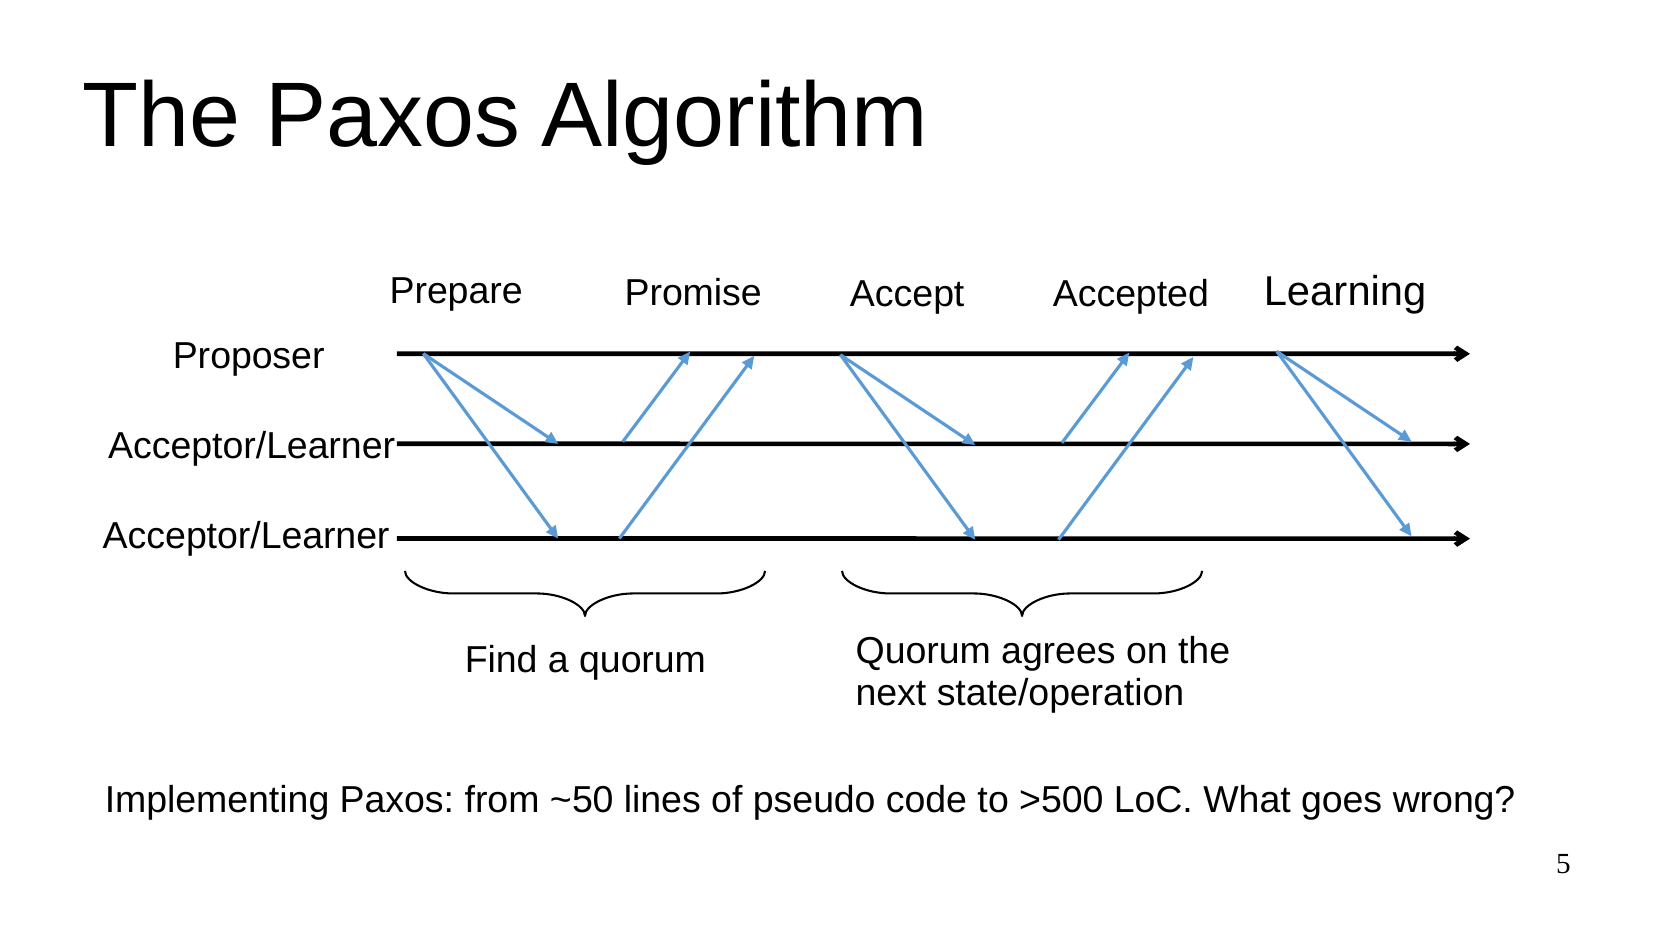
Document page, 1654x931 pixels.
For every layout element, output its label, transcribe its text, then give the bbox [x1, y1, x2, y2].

text_box Proposer [158, 323, 340, 384]
text_box Acceptor/Learner [87, 503, 405, 564]
text_box Implementing Paxos: from ~50 lines of pseudo code to >500 LoC. What goes wrong? [90, 770, 1531, 828]
text_box Promise [609, 260, 777, 321]
text_box Accept [835, 261, 980, 322]
title The Paxos Algorithm [82, 37, 1571, 193]
text_box Learning [1248, 256, 1442, 321]
text_box Find a quorum [450, 630, 721, 688]
text_box Prepare [374, 258, 538, 319]
text_box Accepted [1038, 261, 1224, 322]
text_box Quorum agrees on the next state/operation [840, 622, 1246, 721]
text_box Acceptor/Learner [93, 413, 410, 474]
